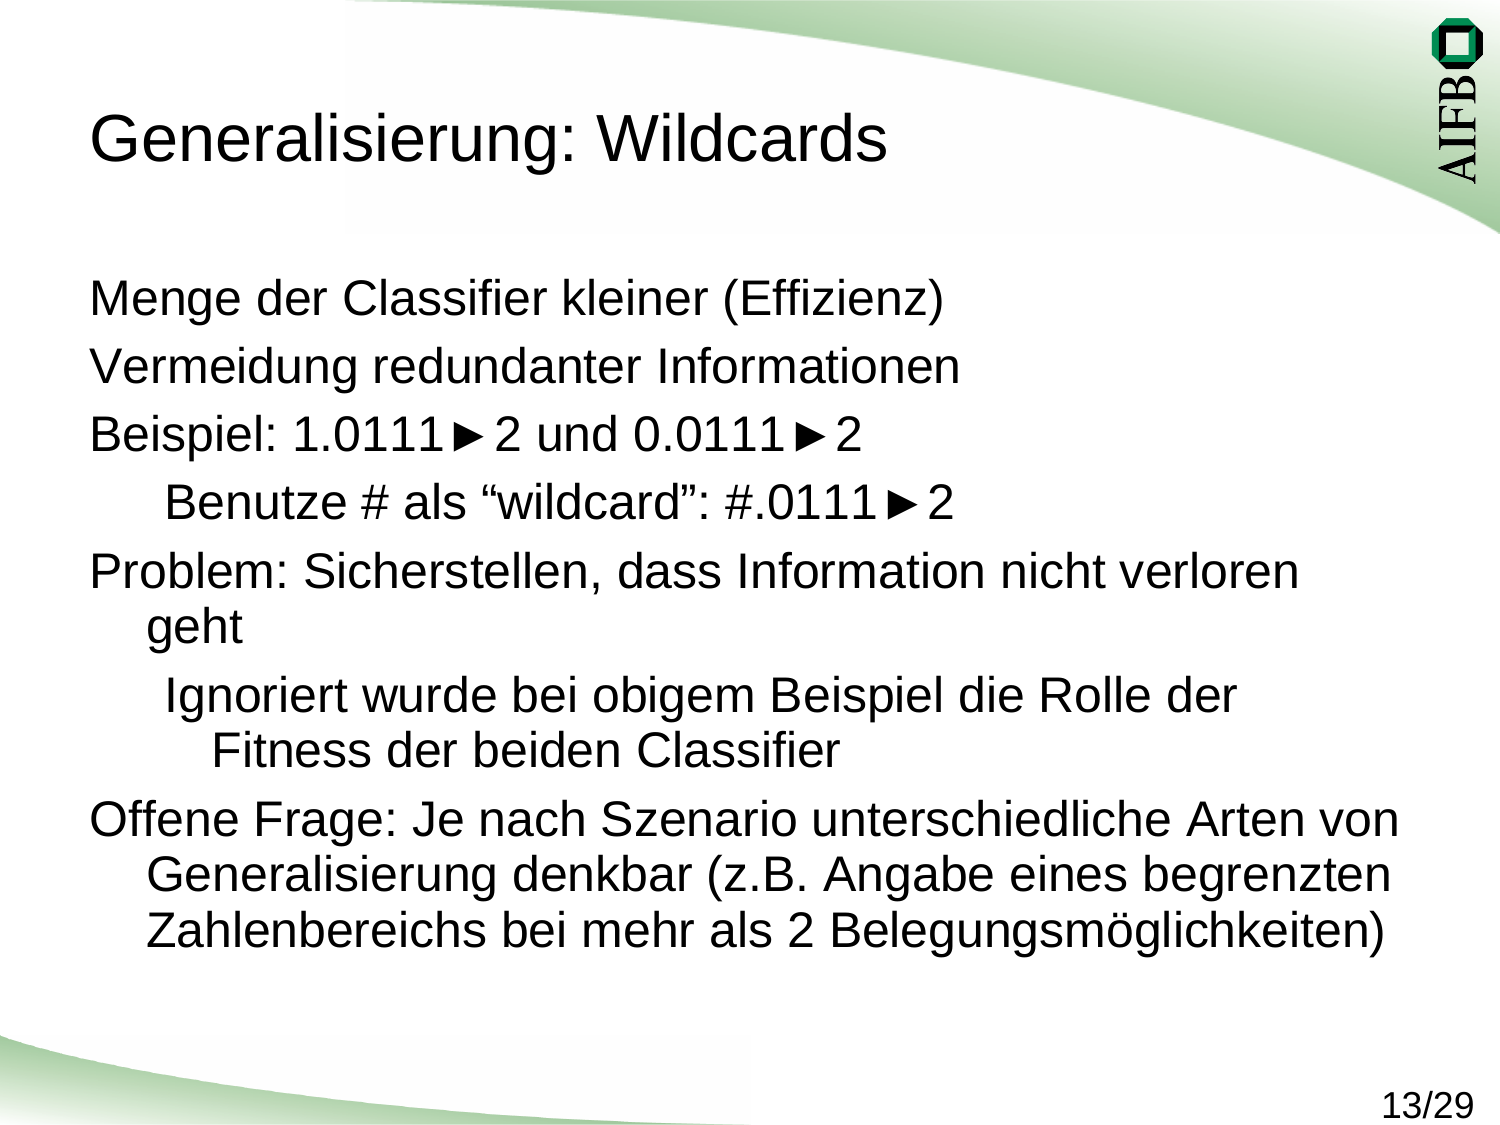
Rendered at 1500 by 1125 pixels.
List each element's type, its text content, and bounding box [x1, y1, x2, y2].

picture [0, 1035, 751, 1125]
title Generalisierung: Wildcards [75, 45, 958, 233]
list Menge der Classifier kleiner (Effizienz) Vermeidung redundanter Informationen Beispiel: 1.0111►2 und 0.0111►2 Benutze # als “wildcard”: #.0111►2 Problem: Sicherstellen, dass Information nicht verloren geht Ignoriert wurde bei obigem Beispiel die Rolle der Fitness der beiden Classifier Offene Frage: Je nach Szenario unterschiedliche Arten von Generalisierung denkbar (z.B. Angabe eines begrenzten Zahlenbereichs bei mehr als 2 Belegungsmöglichkeiten) [75, 262, 1426, 1057]
picture [345, 0, 1500, 234]
